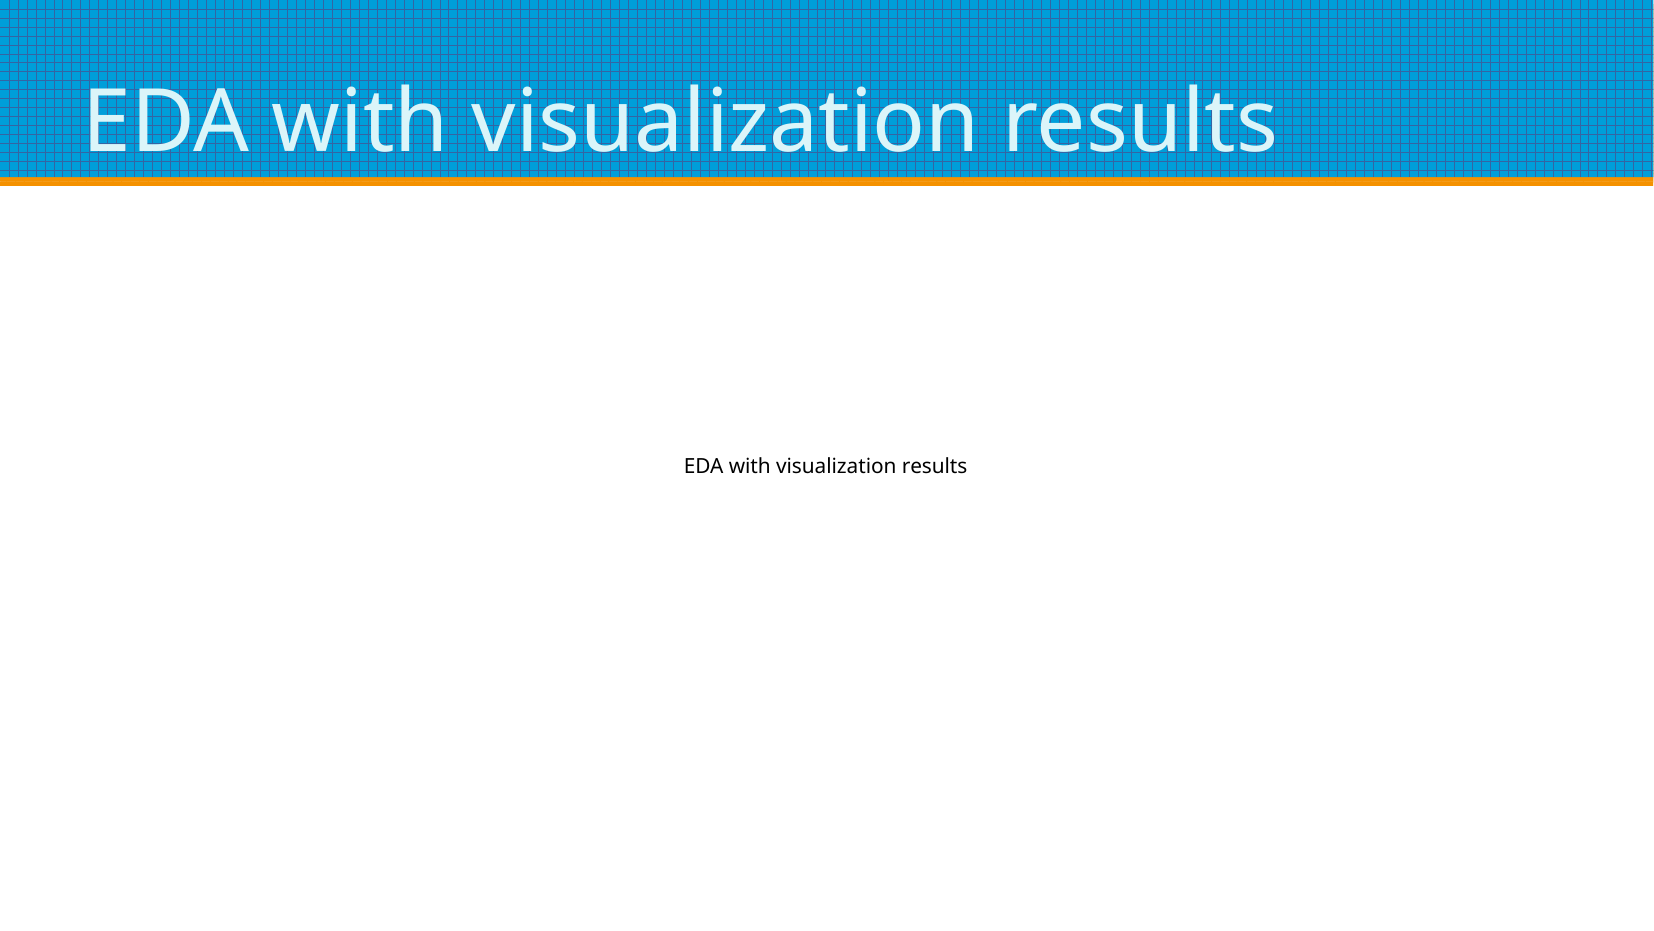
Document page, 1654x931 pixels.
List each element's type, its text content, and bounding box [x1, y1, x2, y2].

text_box EDA with visualization results [678, 445, 980, 486]
title EDA with visualization results [82, 14, 1571, 178]
